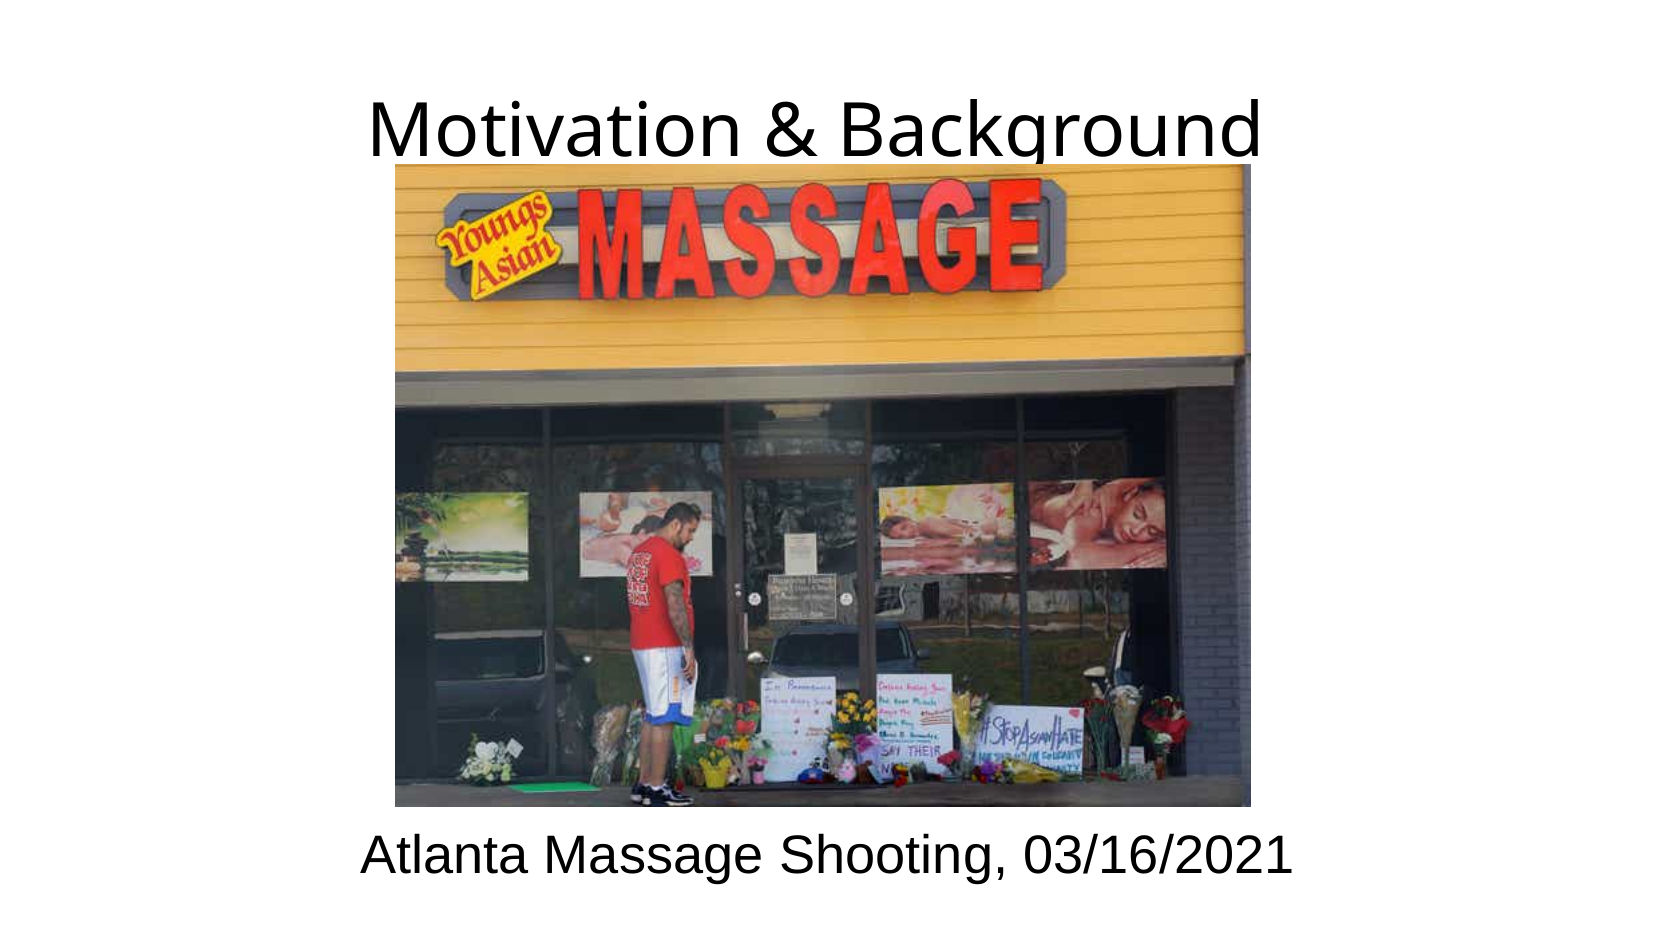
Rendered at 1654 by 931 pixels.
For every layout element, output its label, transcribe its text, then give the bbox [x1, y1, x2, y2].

title Motivation & Background [71, 60, 1561, 196]
picture [395, 164, 1251, 807]
subtitle Atlanta Massage Shooting, 03/16/2021 [360, 735, 1351, 931]
